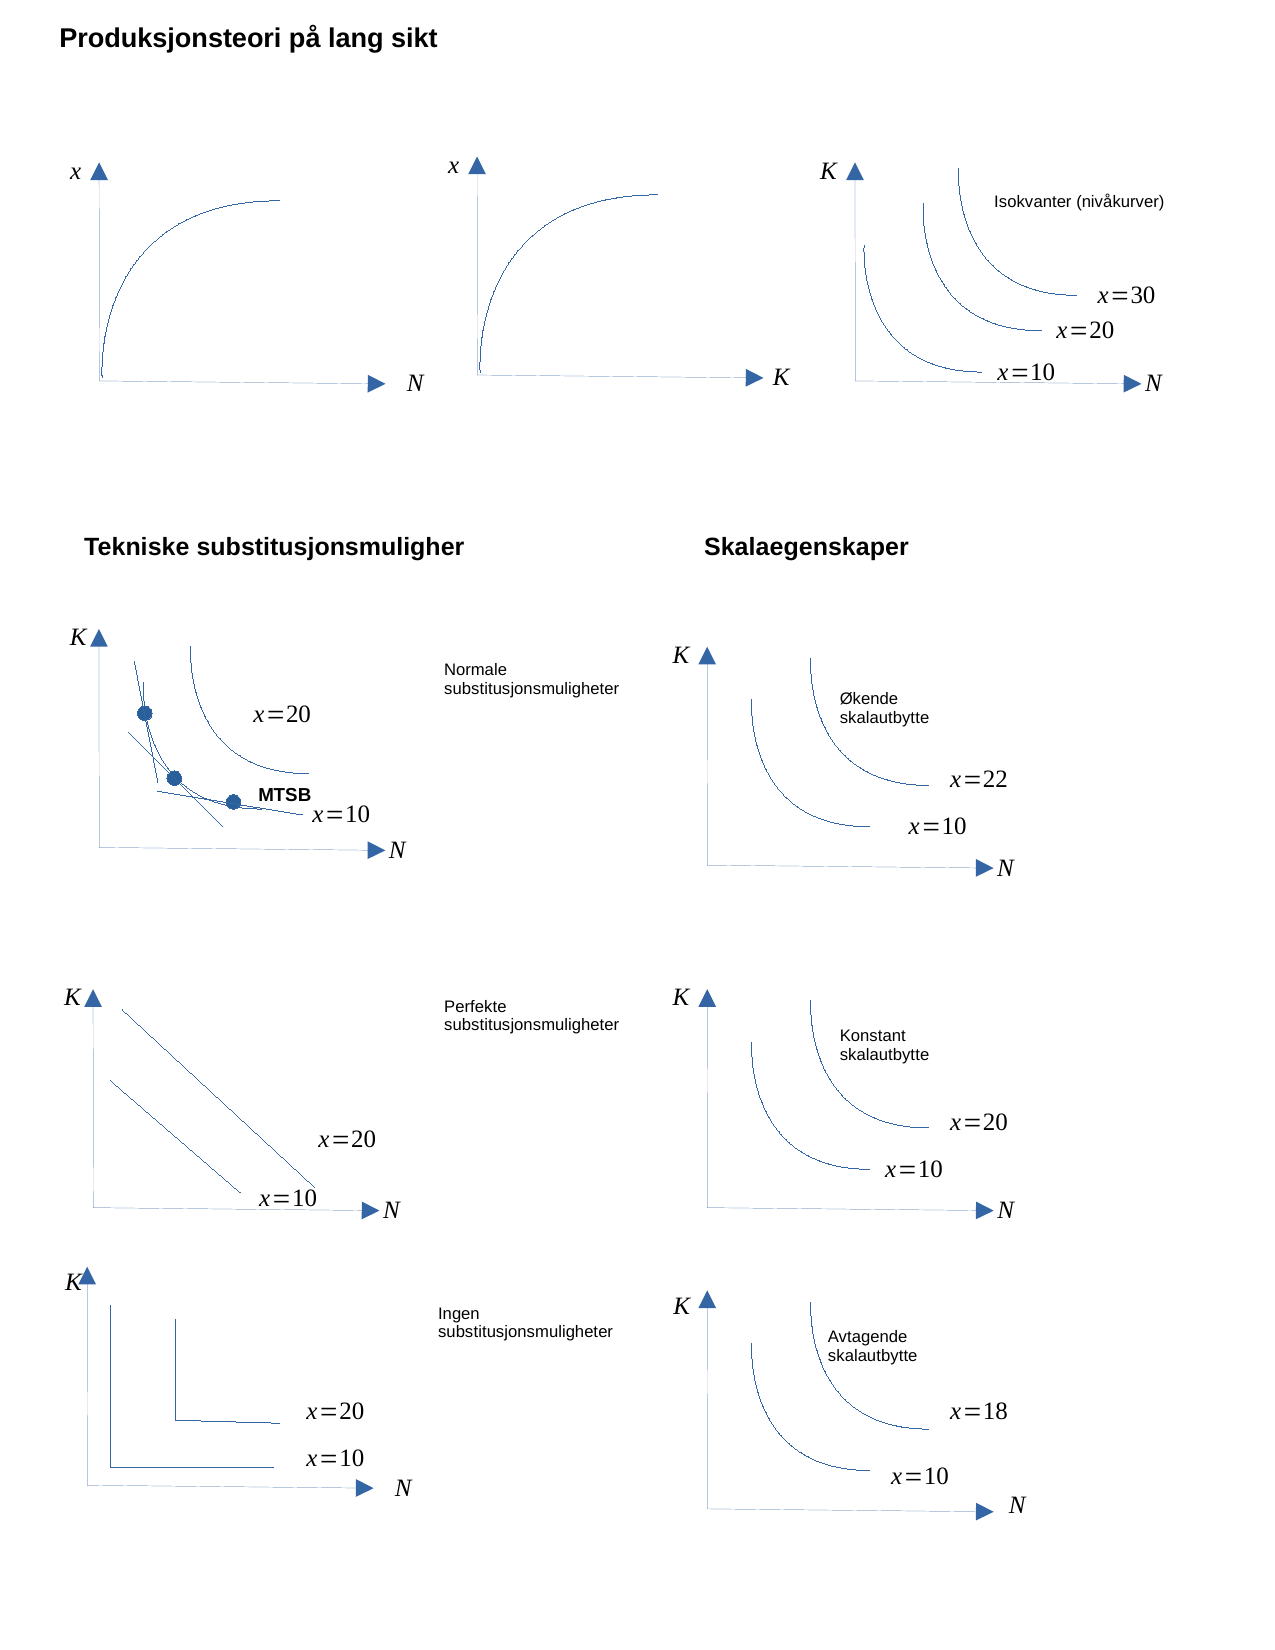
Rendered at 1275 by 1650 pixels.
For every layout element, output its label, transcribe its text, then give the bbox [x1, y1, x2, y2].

chart [56, 984, 89, 1012]
chart [989, 358, 1063, 386]
chart [62, 623, 95, 652]
chart [877, 1155, 950, 1184]
text_box Avtagende skalautbytte [813, 1319, 933, 1373]
chart [298, 1444, 372, 1473]
text_box Konstant skalautbytte [825, 1018, 945, 1072]
chart [62, 157, 89, 186]
chart [381, 855, 414, 865]
chart [665, 1292, 699, 1321]
chart [812, 157, 845, 186]
text_box Isokvanter (nivåkurver) [979, 184, 1180, 219]
text_box Normale substitusjonsmuligheter [429, 652, 635, 724]
text_box Produksjonsteori på lang sikt [44, 15, 473, 81]
chart [375, 1196, 408, 1225]
text_box Økende skalautbytte [825, 682, 945, 735]
chart [398, 369, 432, 398]
chart [901, 812, 974, 841]
chart [765, 363, 798, 392]
chart [664, 617, 706, 670]
text_box Perfekte substitusjonsmuligheter [429, 989, 635, 1061]
chart [440, 151, 467, 180]
chart [942, 765, 1015, 794]
chart [664, 984, 698, 1012]
chart [989, 1196, 1022, 1225]
text_box [137, 705, 153, 721]
text_box Ingen substitusjonsmuligheter [423, 1296, 629, 1387]
text_box Skalaegenskaper [689, 525, 1224, 586]
text_box [166, 770, 182, 786]
text_box Tekniske substitusjonsmuligher [69, 525, 604, 586]
chart [883, 1462, 956, 1491]
chart [245, 700, 319, 729]
text_box MTSB [243, 776, 426, 855]
chart [298, 1397, 372, 1426]
chart [989, 854, 1022, 882]
chart [310, 1125, 384, 1154]
chart [942, 1108, 1016, 1136]
text_box [226, 794, 241, 810]
chart [251, 1184, 324, 1213]
chart [1137, 369, 1170, 398]
chart [1048, 316, 1122, 345]
chart [387, 1474, 420, 1502]
chart [942, 1397, 1015, 1426]
chart [1089, 281, 1163, 310]
chart [1001, 1491, 1034, 1520]
chart [57, 1268, 90, 1297]
